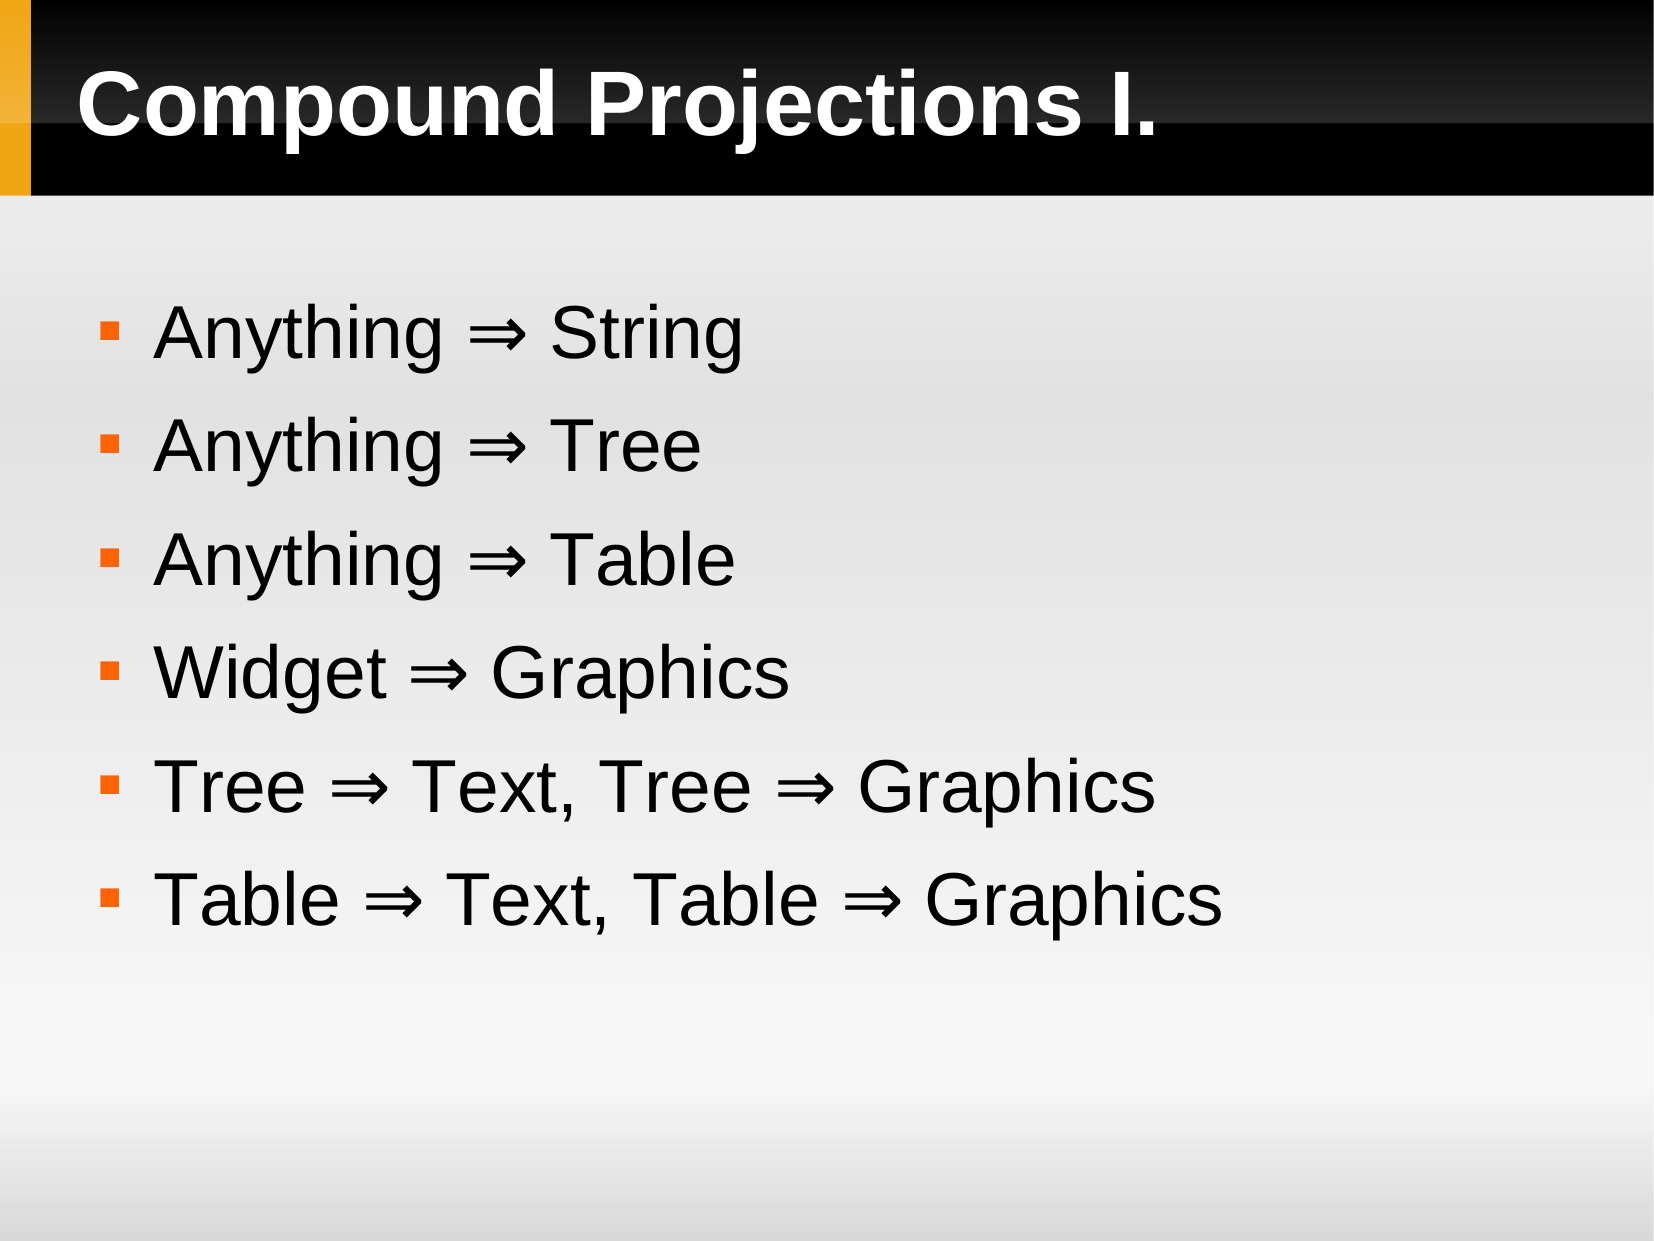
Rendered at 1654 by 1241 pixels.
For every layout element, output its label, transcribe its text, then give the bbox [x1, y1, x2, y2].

list Anything ⇒ String Anything ⇒ Tree Anything ⇒ Table Widget ⇒ Graphics Tree ⇒ Text, Tree ⇒ Graphics Table ⇒ Text, Table ⇒ Graphics [82, 290, 1571, 1094]
title Compound Projections I. [76, 0, 1565, 208]
picture [0, 0, 1654, 1241]
